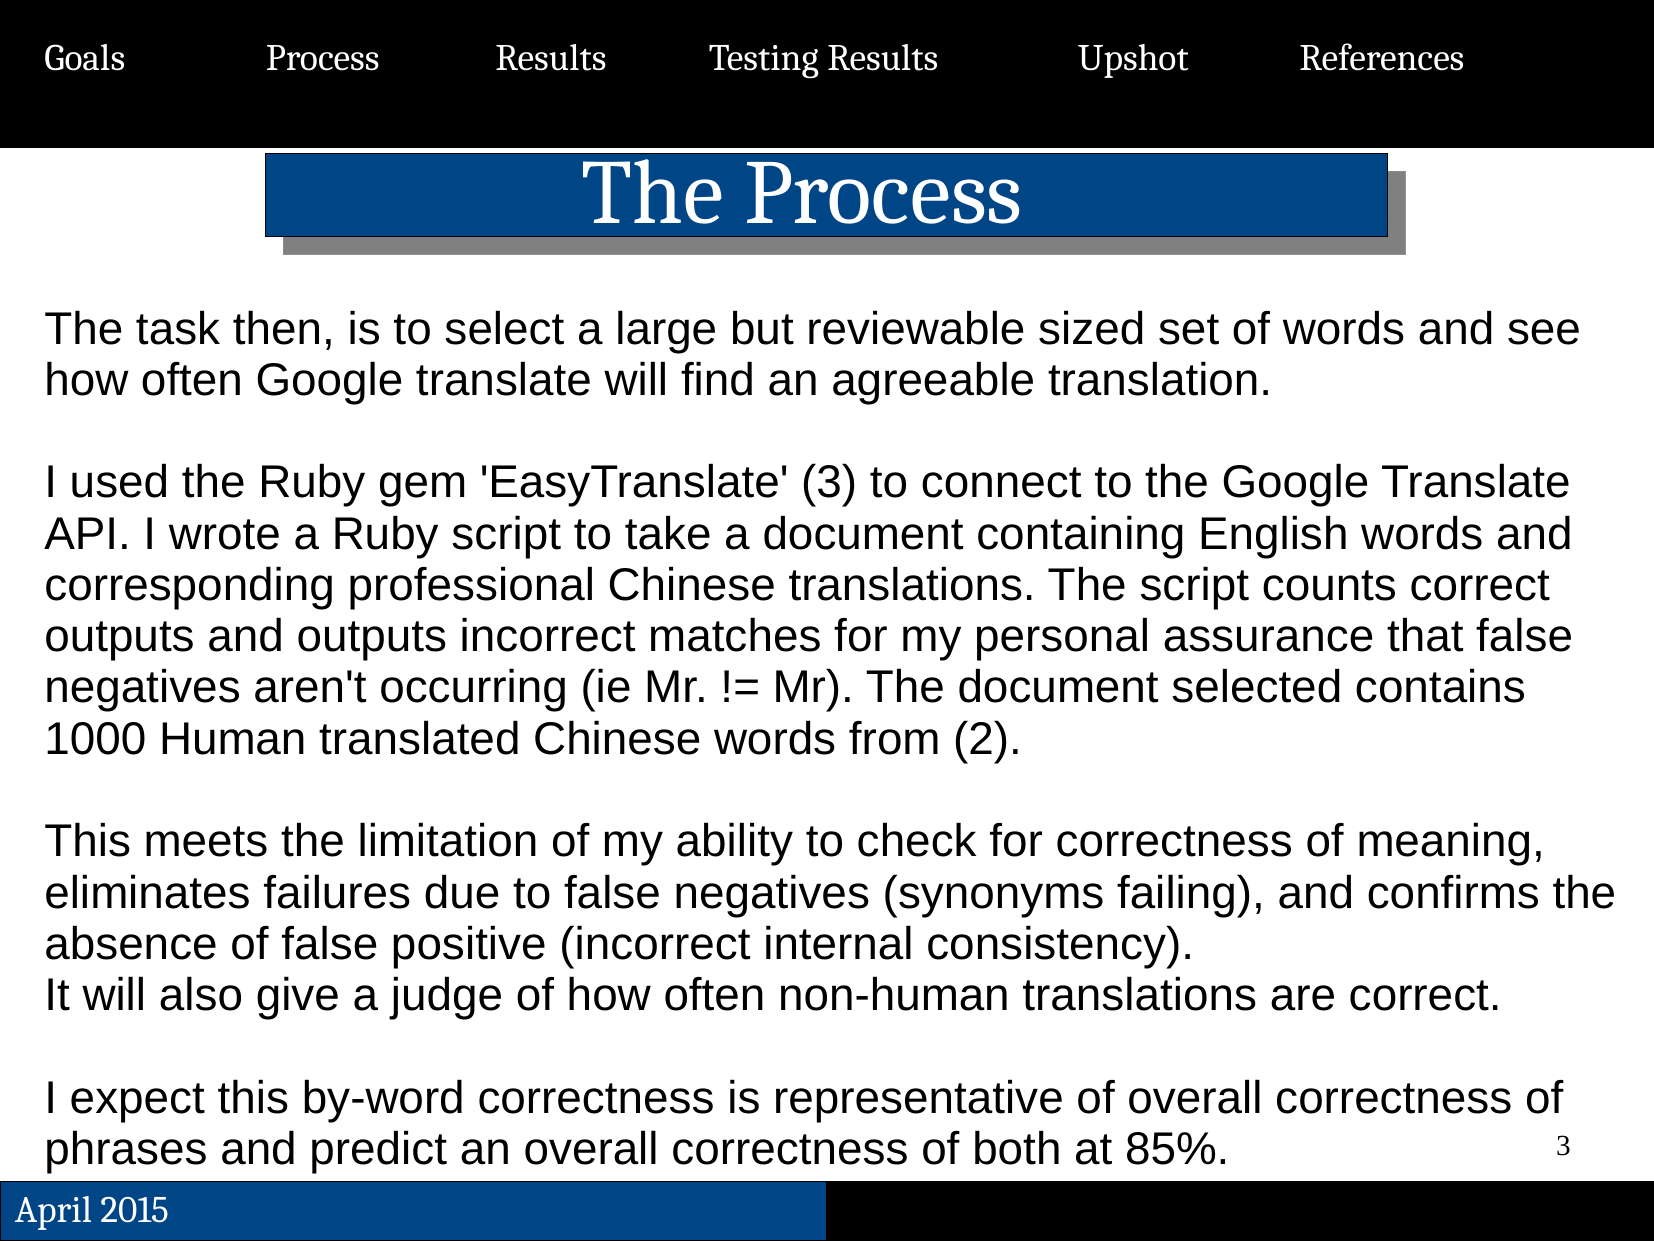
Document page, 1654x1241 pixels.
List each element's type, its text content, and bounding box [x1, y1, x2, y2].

text_box [0, 0, 1654, 148]
text_box The Process [566, 148, 1380, 295]
text_box Goals Process Results Testing Results Upshot References [29, 29, 1649, 89]
text_box [1380, 153, 1388, 237]
text_box The task then, is to select a large but reviewable sized set of words and see how often Google translate will find an agreeable translation. I used the Ruby gem 'EasyTranslate' (3) to connect to the Google Translate API. I wrote a Ruby script to take a document containing English words and corresponding professional Chinese translations. The script counts correct outputs and outputs incorrect matches for my personal assurance that false negatives aren't occurring (ie Mr. != Mr). The document selected contains 1000 Human translated Chinese words from (2). This meets the limitation of my ability to check for correctness of meaning, eliminates failures due to false negatives (synonyms failing), and confirms the absence of false positive (incorrect internal consistency). It will also give a judge of how often non-human translations are correct. I expect this by-word correctness is representative of overall correctness of phrases and predict an overall correctness of both at 85%. [29, 295, 1654, 1241]
text_box [265, 153, 566, 237]
text_box April 2015 [0, 1181, 240, 1240]
